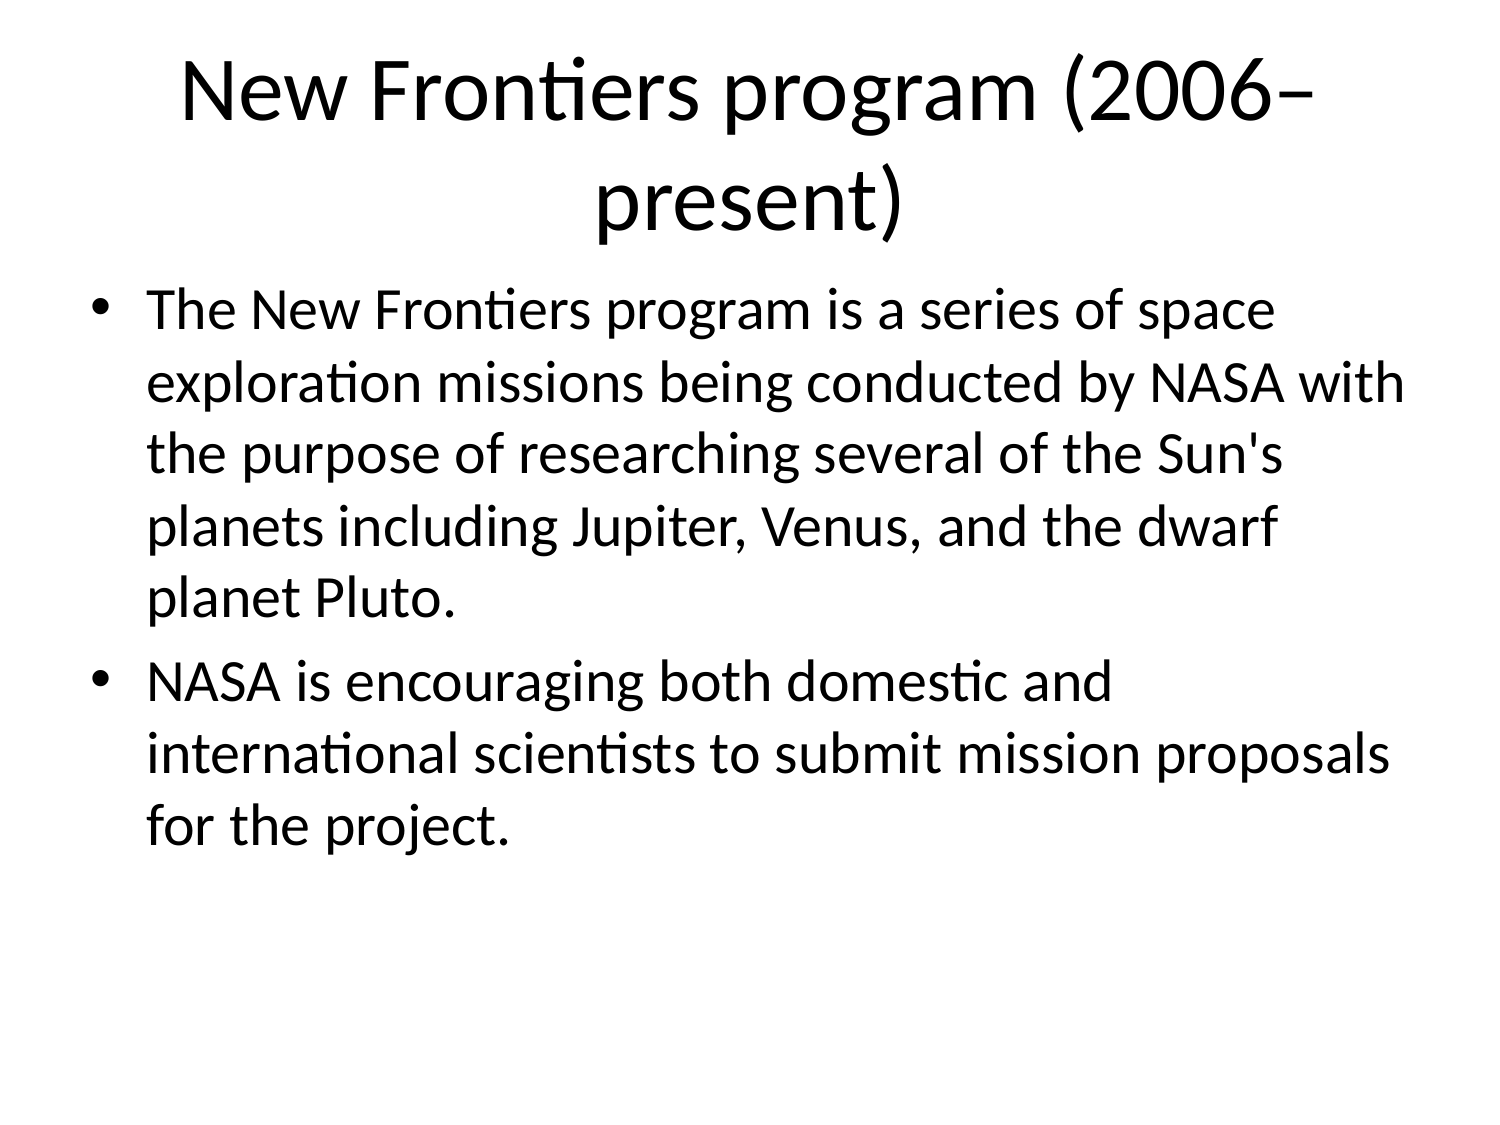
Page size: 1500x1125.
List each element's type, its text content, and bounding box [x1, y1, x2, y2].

list The New Frontiers program is a series of space exploration missions being conducted by NASA with the purpose of researching several of the Sun's planets including Jupiter, Venus, and the dwarf planet Pluto. NASA is encouraging both domestic and international scientists to submit mission proposals for the project. [75, 262, 1425, 1005]
title New Frontiers program (2006–present) [75, 45, 1425, 233]
